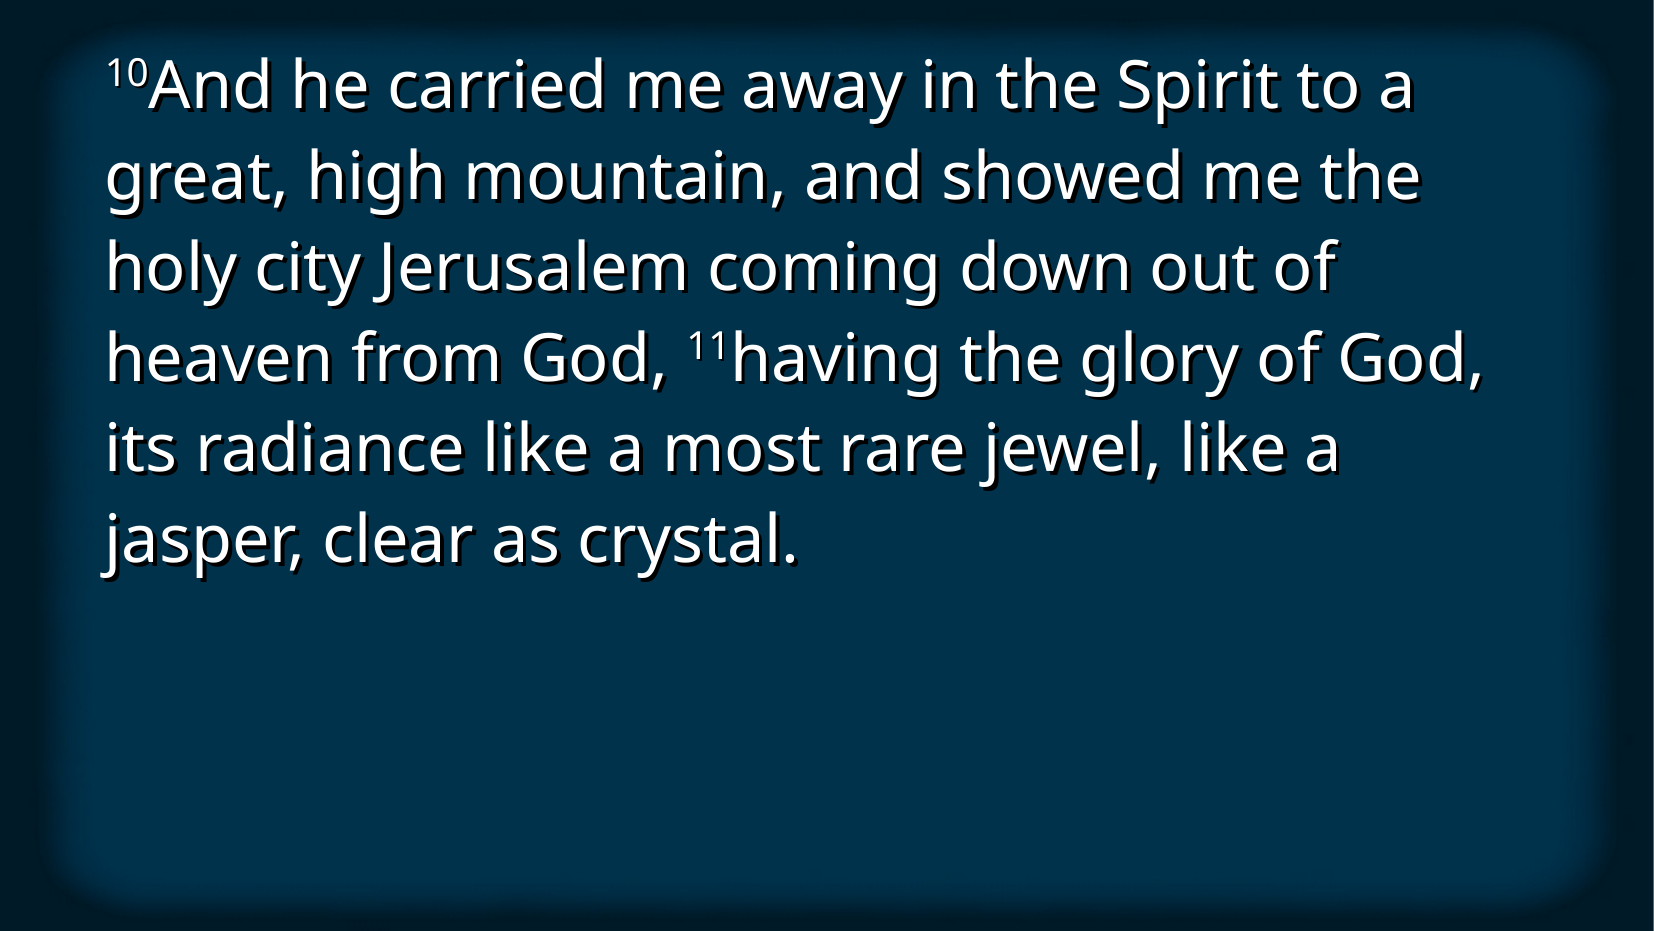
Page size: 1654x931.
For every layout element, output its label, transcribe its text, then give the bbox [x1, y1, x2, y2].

picture [0, 0, 1654, 931]
text_box 10And he carried me away in the Spirit to a great, high mountain, and showed me the holy city Jerusalem coming down out of heaven from God, 11having the glory of God, its radiance like a most rare jewel, like a jasper, clear as crystal. [90, 30, 1576, 526]
